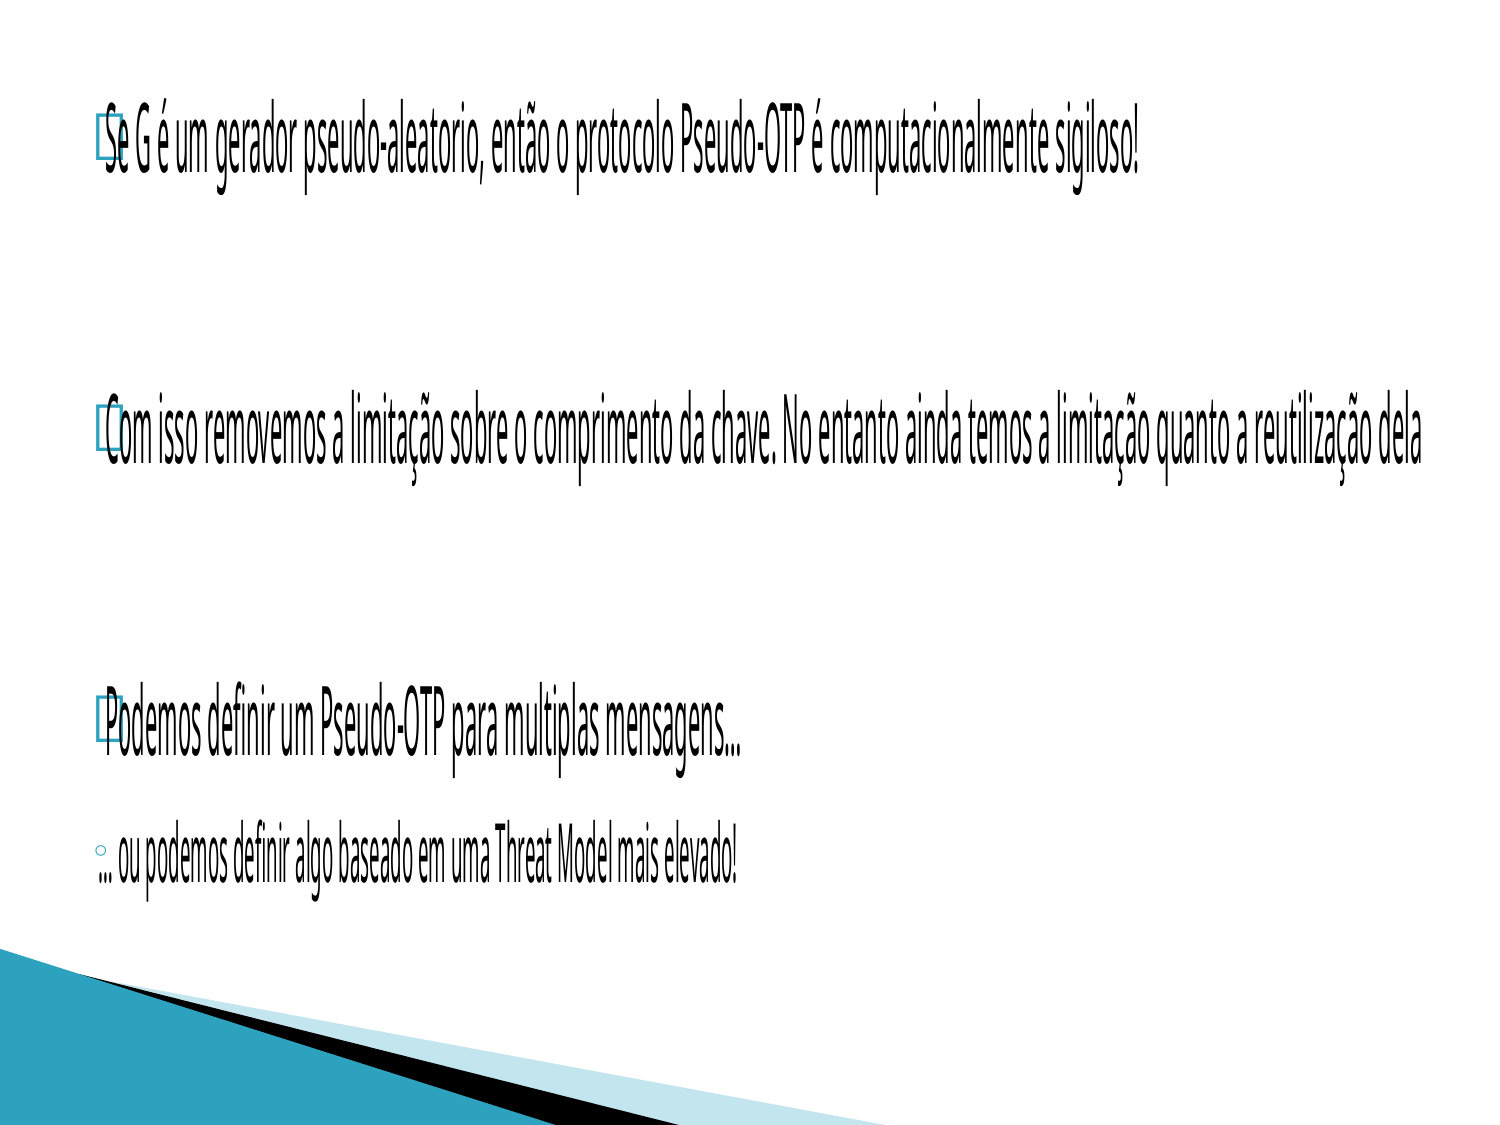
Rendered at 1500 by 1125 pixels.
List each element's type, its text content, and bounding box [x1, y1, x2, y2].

list Se G é um gerador pseudo-aleatorio, então o protocolo Pseudo-OTP é computacionalmente sigiloso! Com isso removemos a limitação sobre o comprimento da chave. No entanto ainda temos a limitação quanto a reutilização dela Podemos definir um Pseudo-OTP para multiplas mensagens… … ou podemos definir algo baseado em uma Threat Model mais elevado! [75, 62, 1426, 913]
